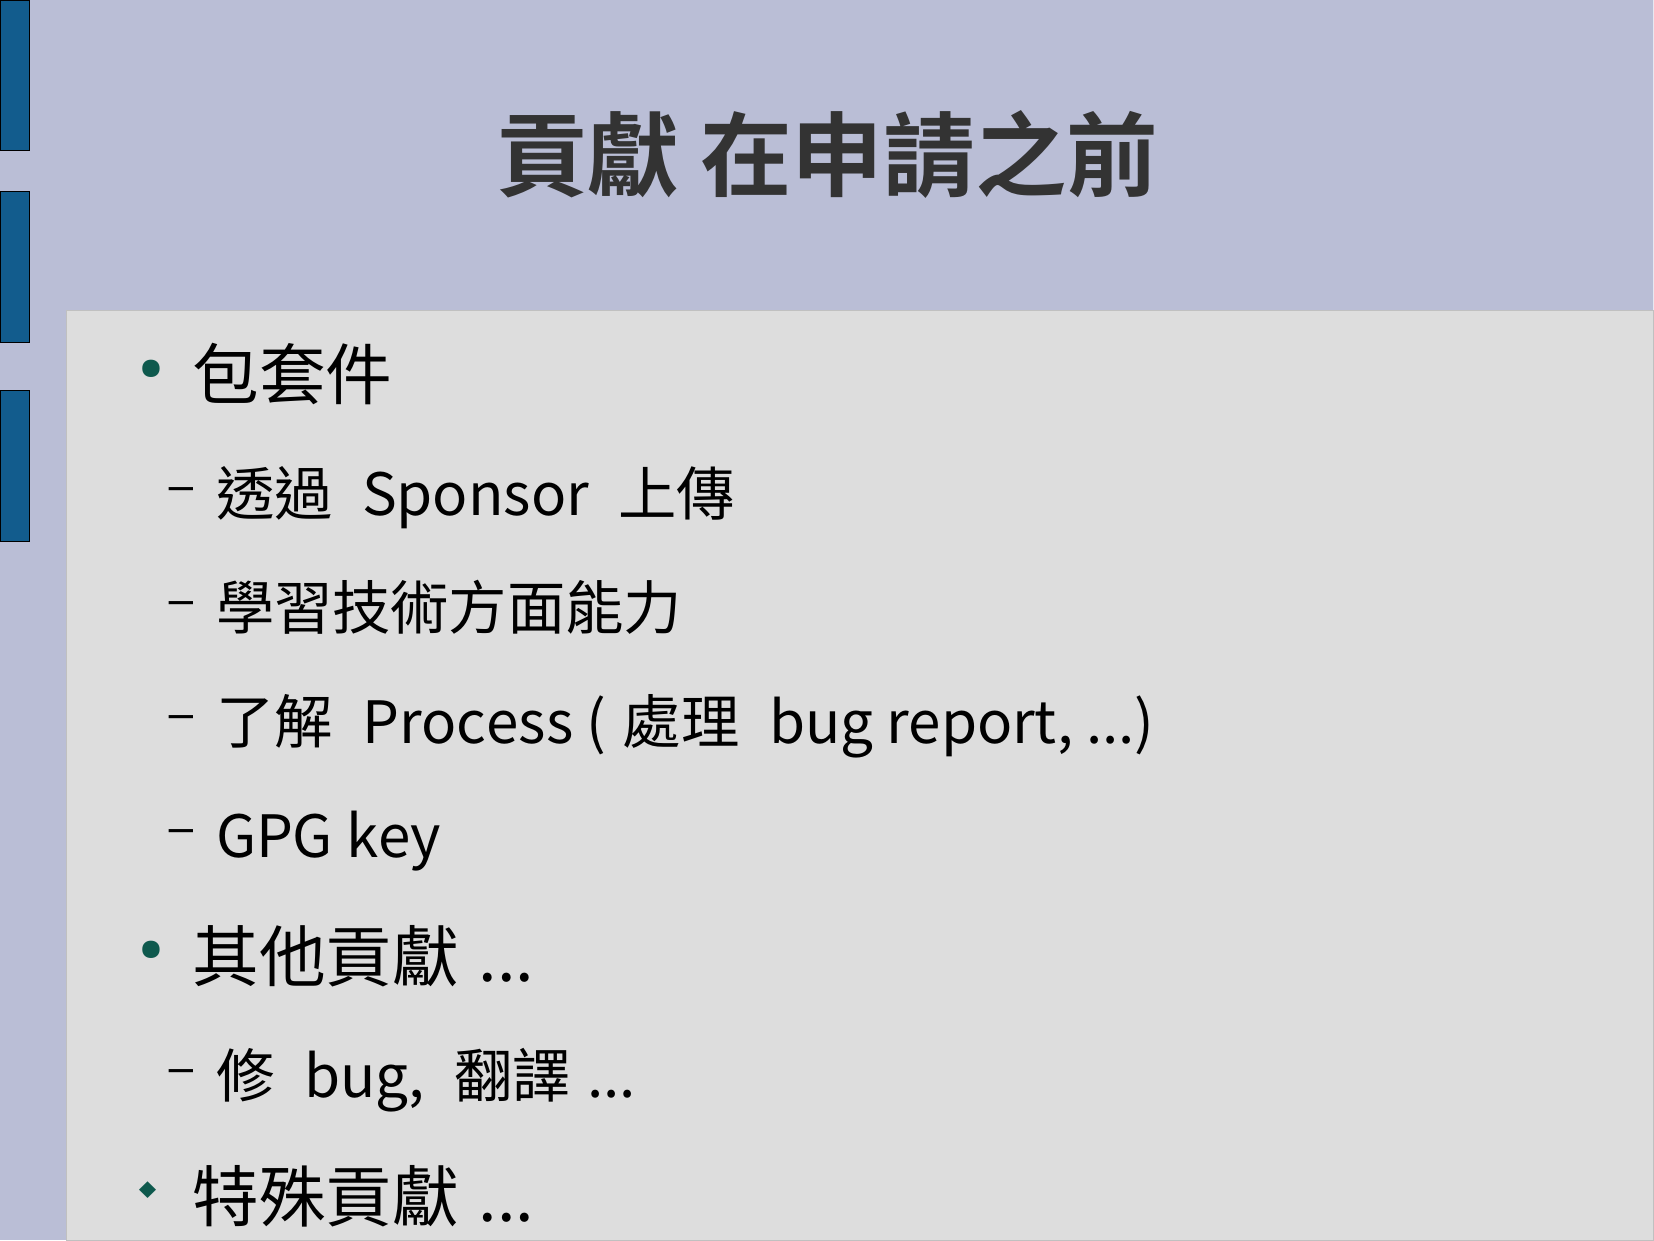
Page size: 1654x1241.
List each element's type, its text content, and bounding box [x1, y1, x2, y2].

title 貢獻 在申請之前 [121, 46, 1534, 254]
list 包套件 透過 Sponsor 上傳 學習技術方面能力 了解 Process (處理 bug report, ...) GPG key 其他貢獻... 修 bug, 翻譯... 特殊貢獻... [121, 322, 1561, 1132]
